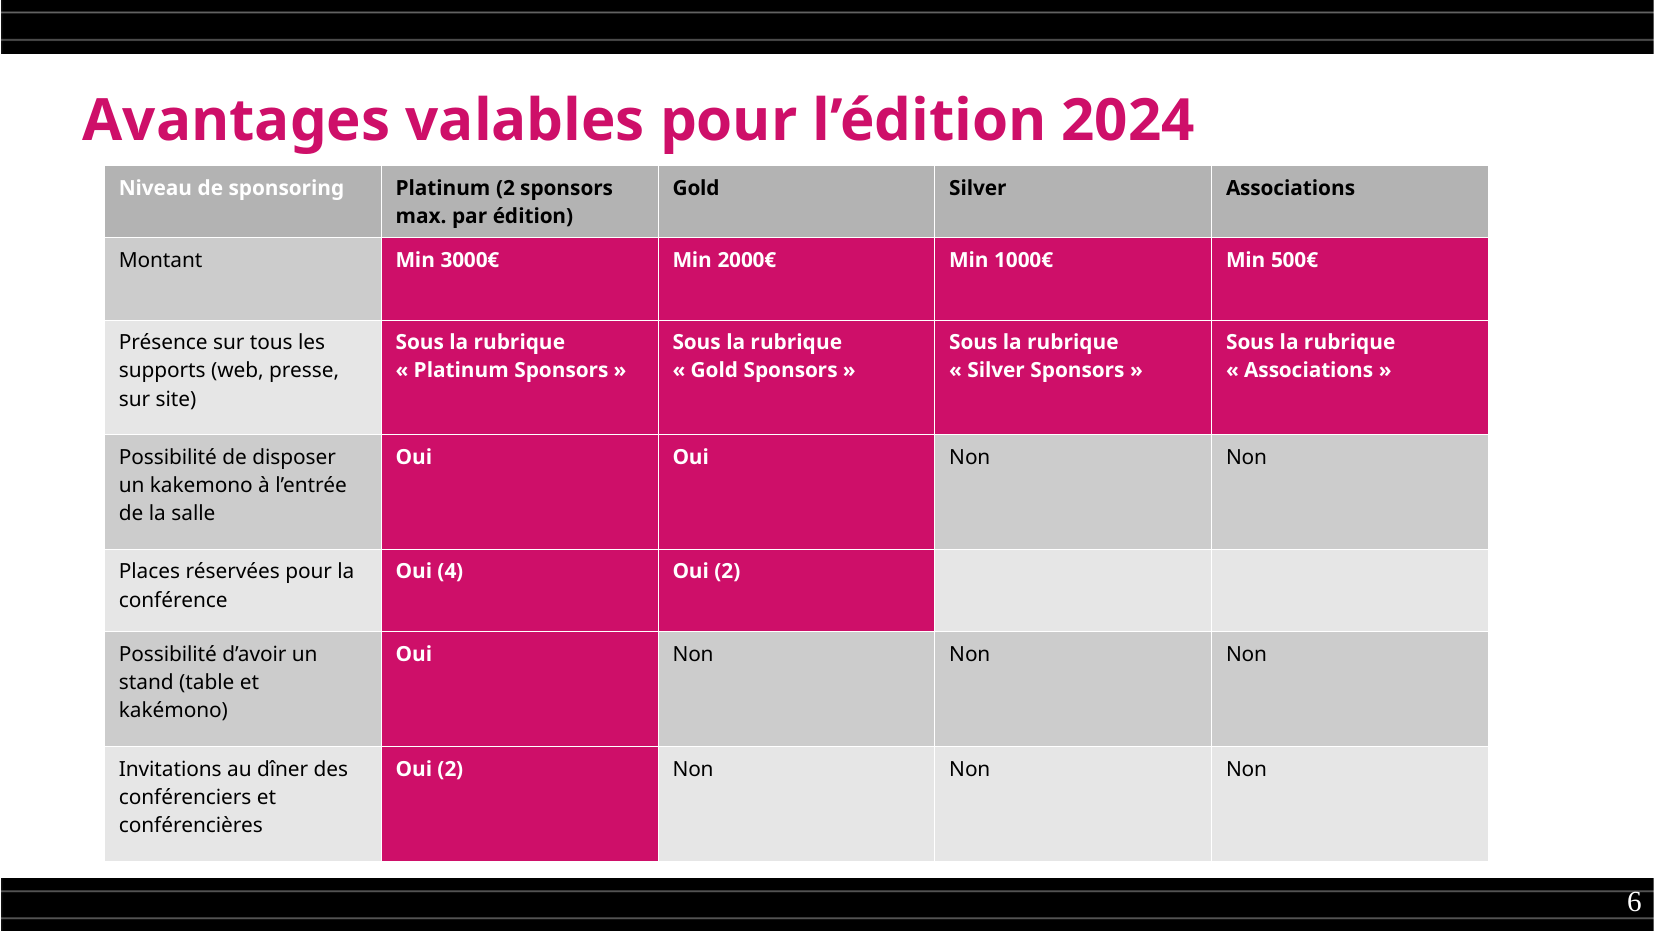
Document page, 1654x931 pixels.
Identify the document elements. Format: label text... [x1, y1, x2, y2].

table_cell Présence sur tous les supports (web, presse, sur site) [105, 321, 381, 434]
table_header Associations [1212, 166, 1488, 237]
table_cell [935, 550, 1211, 631]
table_cell Min 1000€ [935, 238, 1211, 320]
table_cell [1212, 550, 1488, 631]
table_cell Min 3000€ [382, 238, 658, 320]
table_cell Oui [659, 435, 934, 549]
picture [1, 878, 1654, 931]
table_cell Sous la rubrique « Silver Sponsors » [935, 321, 1211, 434]
table_cell Non [1212, 747, 1488, 861]
table_cell Non [935, 435, 1211, 549]
table_cell Oui [382, 435, 658, 549]
table_cell Montant [105, 238, 381, 320]
table_header Platinum (2 sponsors max. par édition) [382, 166, 658, 237]
table_header Gold [659, 166, 934, 237]
table_cell Non [1212, 435, 1488, 549]
table_cell Possibilité d’avoir un stand (table et kakémono) [105, 632, 381, 746]
table_cell Non [935, 747, 1211, 861]
table_cell Sous la rubrique « Platinum Sponsors » [382, 321, 658, 434]
table_cell Possibilité de disposer un kakemono à l’entrée de la salle [105, 435, 381, 549]
table_cell Oui (2) [382, 747, 658, 861]
table_header Silver [935, 166, 1211, 237]
table_cell Non [659, 632, 934, 746]
table_cell Min 2000€ [659, 238, 934, 320]
table_cell Places réservées pour la conférence [105, 550, 381, 631]
picture [1, 0, 1654, 54]
table_cell Sous la rubrique « Gold Sponsors » [659, 321, 934, 434]
table_cell Sous la rubrique « Associations » [1212, 321, 1488, 434]
table_cell Non [1212, 632, 1488, 746]
table_cell Oui [382, 632, 658, 746]
table_cell Non [935, 632, 1211, 746]
table_cell Non [659, 747, 934, 861]
table_header Niveau de sponsoring [105, 166, 381, 237]
table_cell Invitations au dîner des conférenciers et conférencières [105, 747, 381, 861]
table_cell Oui (2) [659, 550, 934, 631]
table_cell Min 500€ [1212, 238, 1488, 320]
title Avantages valables pour l’édition 2024 [82, 39, 1571, 195]
table_cell Oui (4) [382, 550, 658, 631]
